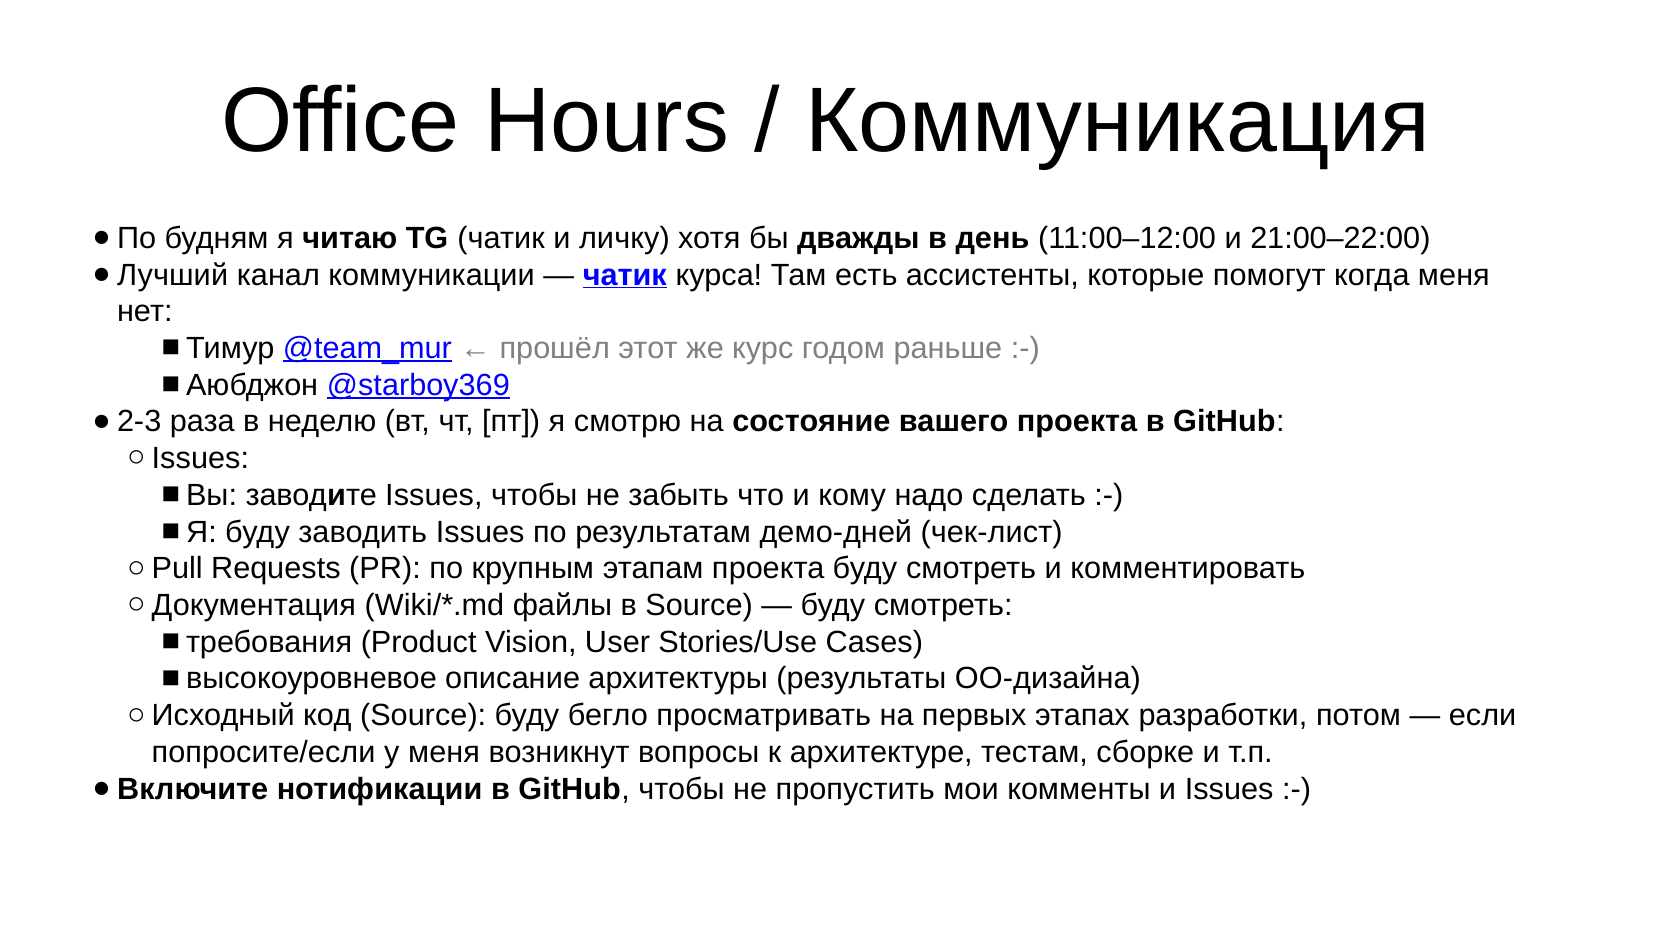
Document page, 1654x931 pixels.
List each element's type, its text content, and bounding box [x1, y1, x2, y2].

text_box По будням я читаю TG (чатик и личку) хотя бы дважды в день (11:00–12:00 и 21:00–22:00) Лучший канал коммуникации — чатик курса! Там есть ассистенты, которые помогут когда меня нет: Тимур @team_mur ← прошёл этот же курс годом раньше :-) Аюбджон @starboy369 2-3 раза в неделю (вт, чт, [пт]) я смотрю на состояние вашего проекта в GitHub: Issues: Вы: заводите Issues, чтобы не забыть что и кому надо сделать :-) Я: буду заводить Issues по результатам демо-дней (чек-лист) Pull Requests (PR): по крупным этапам проекта буду смотреть и комментировать Документация (Wiki/*.md файлы в Source) — буду смотреть: требования (Product Vision, User Stories/Use Cases) высокоуровневое описание архитектуры (результаты ОО-дизайна) Исходный код (Source): буду бегло просматривать на первых этапах разработки, потом — если попросите/если у меня возникнут вопросы к архитектуре, тестам, сборке и т.п. Включите нотификации в GitHub, чтобы не пропустить мои комменты и Issues :-) [82, 217, 1536, 815]
text_box Office Hours / Коммуникация [82, 37, 1571, 193]
